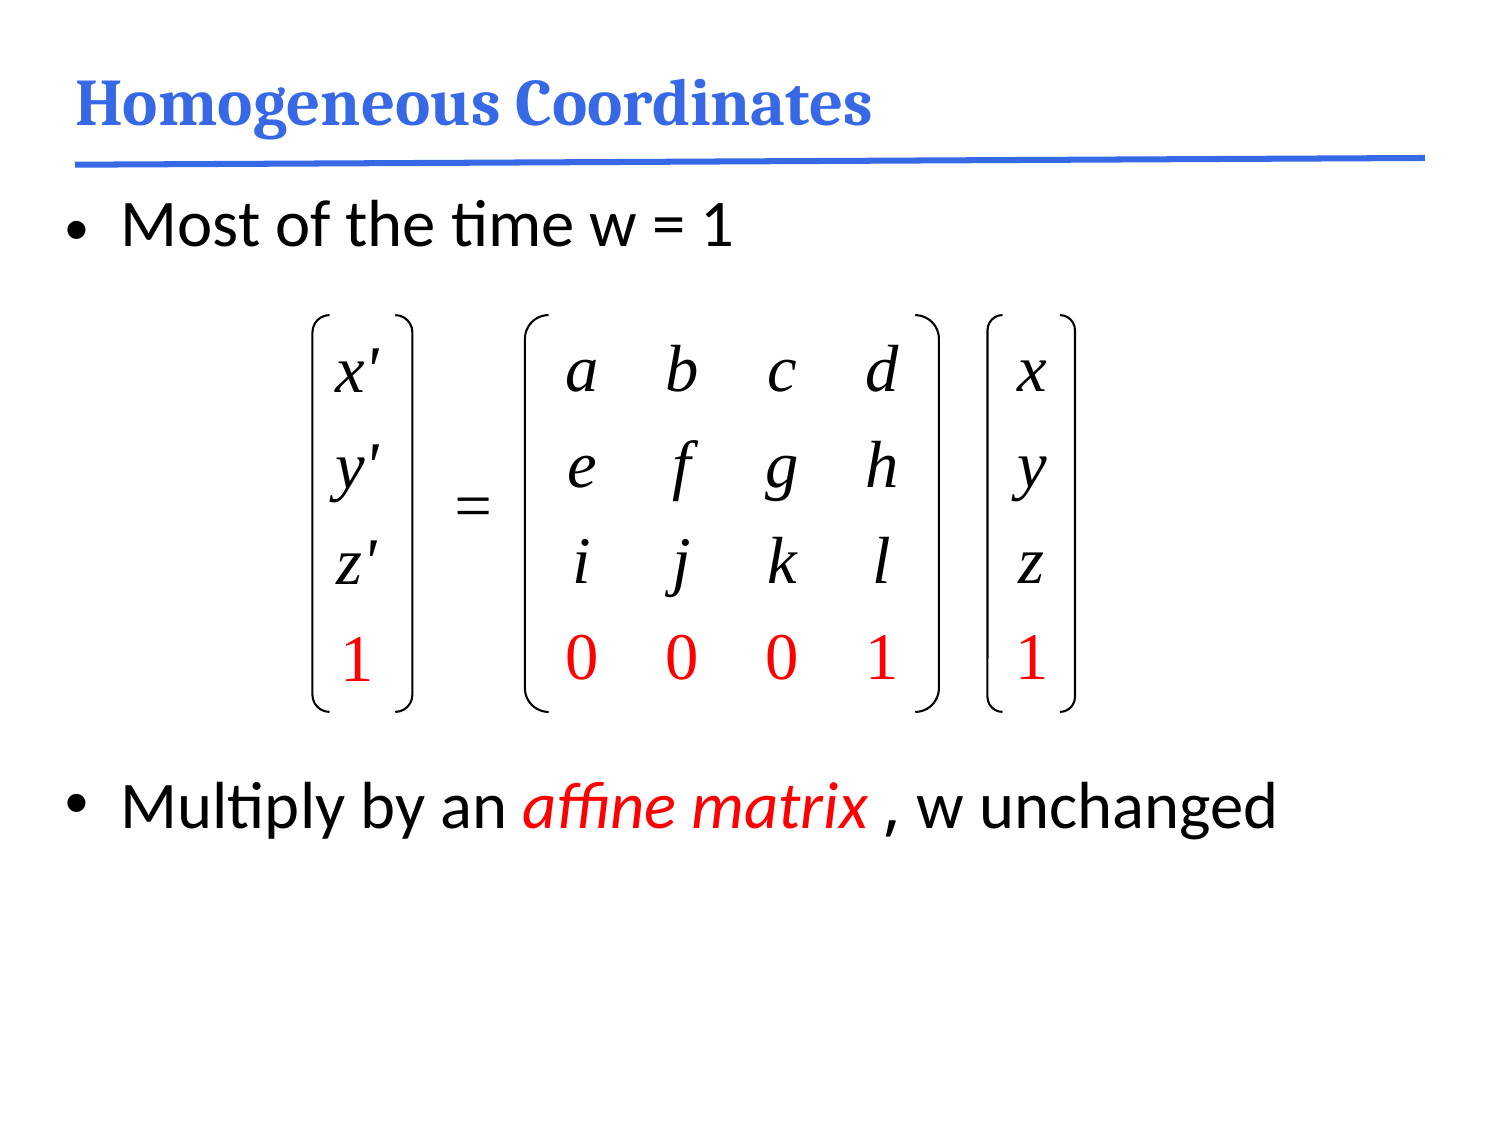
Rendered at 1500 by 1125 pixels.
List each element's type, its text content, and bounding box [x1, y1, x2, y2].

text_box c g k 0 [739, 324, 825, 693]
title Homogeneous Coordinates [75, 9, 1351, 198]
text_box x y z 1 [989, 324, 1073, 694]
text_box b f j 0 [638, 324, 725, 693]
text_box x' y' z' 1 [313, 326, 400, 695]
text_box Most of the time w = 1 Multiply by an affine matrix , w unchanged [64, 196, 1416, 940]
text_box d h l 1 [838, 324, 925, 693]
text_box a e i 0 [538, 324, 625, 693]
text_box = [449, 461, 500, 542]
